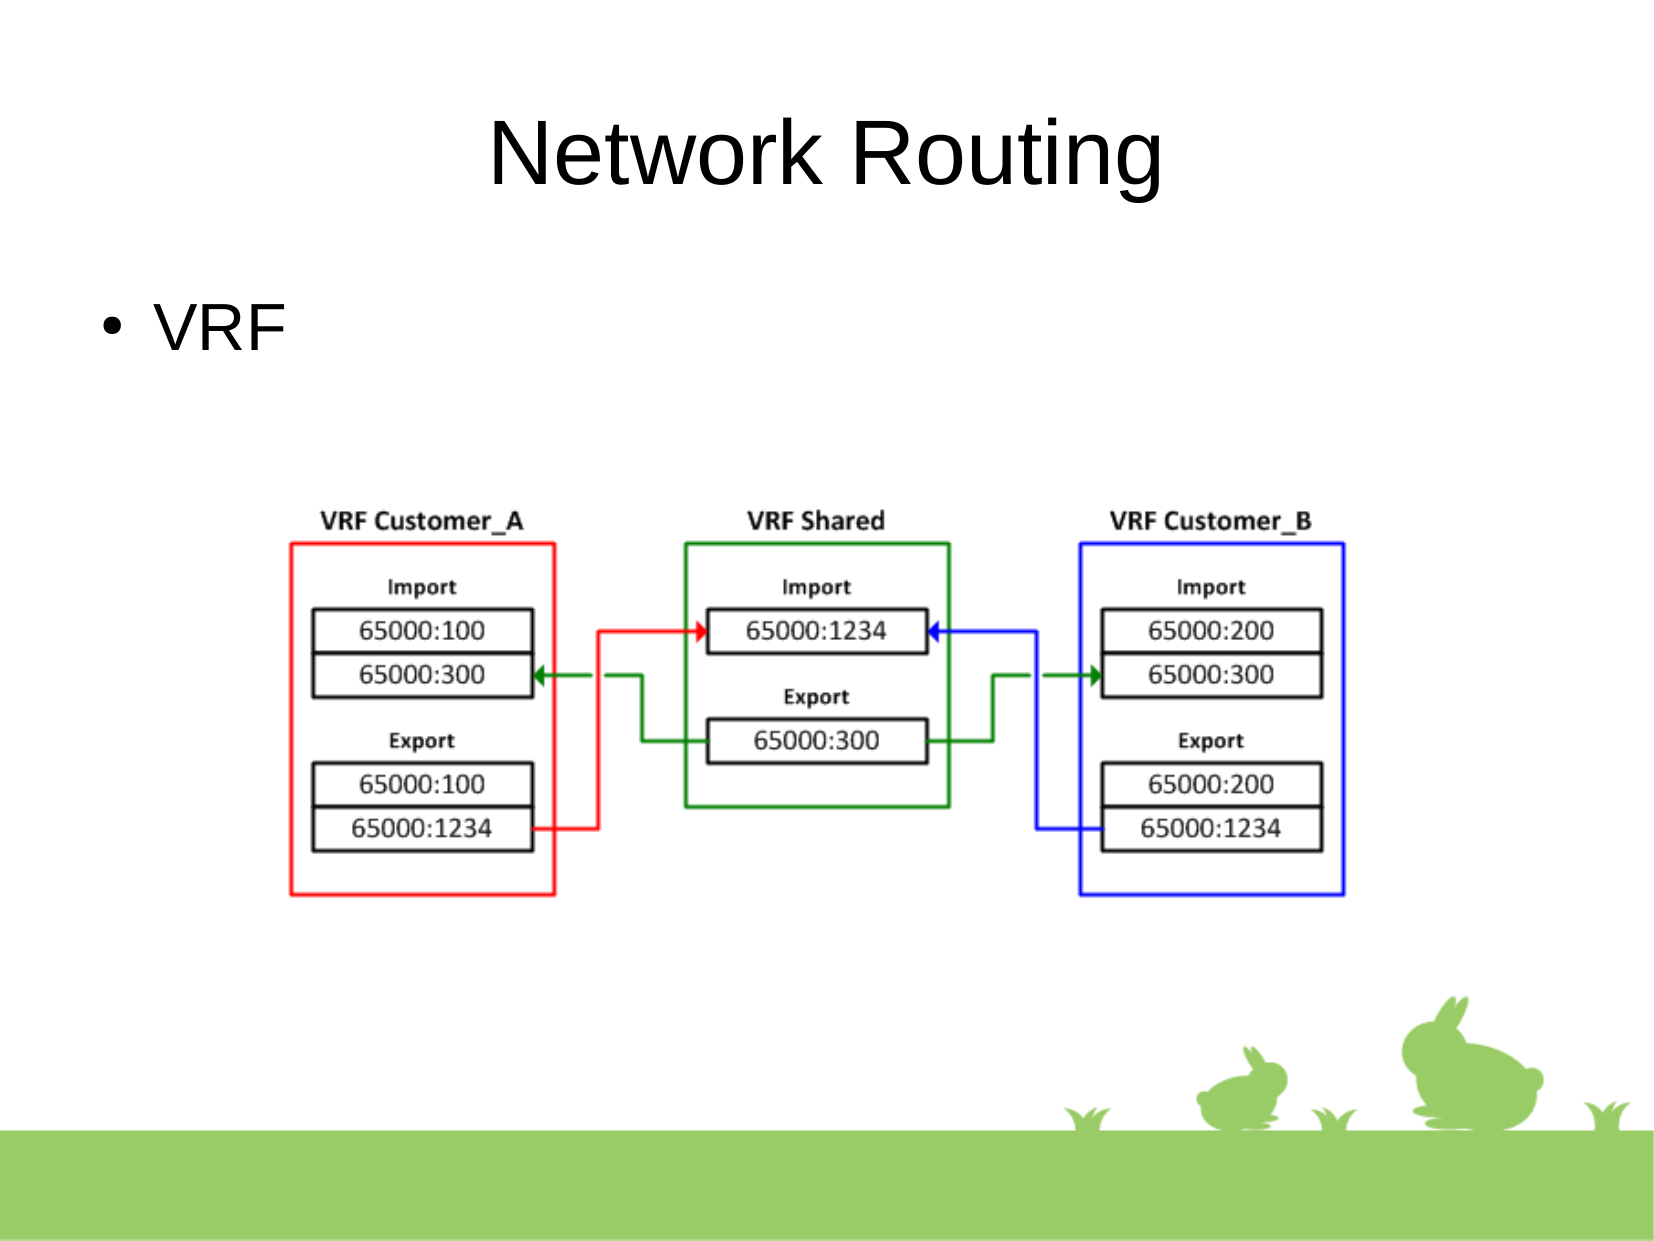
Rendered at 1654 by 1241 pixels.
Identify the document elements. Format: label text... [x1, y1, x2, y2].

title Network Routing [82, 49, 1571, 257]
picture [0, 0, 1654, 1241]
list VRF [82, 290, 1571, 1010]
